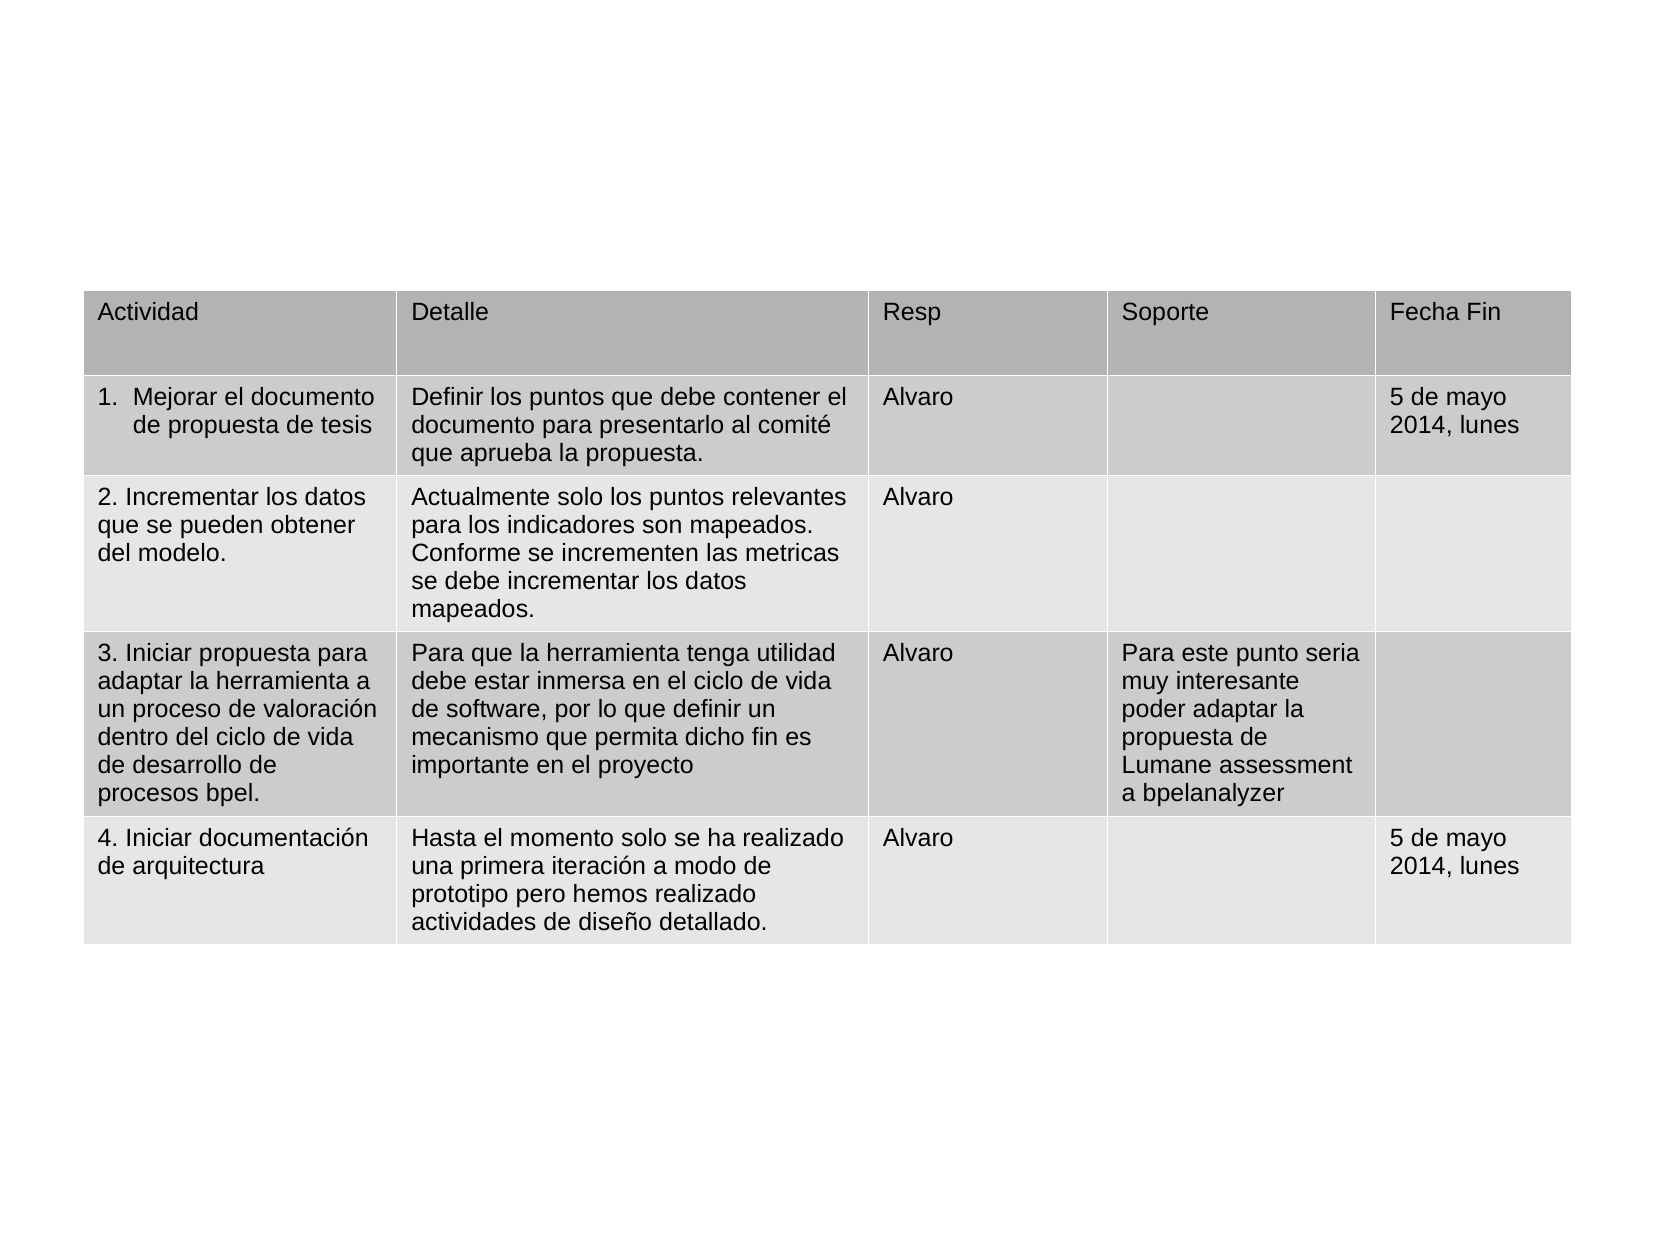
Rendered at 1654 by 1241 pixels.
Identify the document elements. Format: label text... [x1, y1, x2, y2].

table_cell 2. Incrementar los datos que se pueden obtener del modelo. [84, 476, 396, 631]
table_cell [1108, 817, 1375, 944]
table_cell Alvaro [869, 376, 1107, 475]
table_header Soporte [1108, 291, 1375, 375]
table_cell Mejorar el documento de propuesta de tesis [84, 376, 396, 475]
table_cell Para este punto seria muy interesante poder adaptar la propuesta de Lumane assessment a bpelanalyzer [1108, 632, 1375, 816]
table_header Resp [869, 291, 1107, 375]
table_cell Alvaro [869, 817, 1107, 944]
table_cell 5 de mayo 2014, lunes [1376, 376, 1571, 475]
table_cell 5 de mayo 2014, lunes [1376, 817, 1571, 944]
table_cell [1376, 632, 1571, 816]
table_header Fecha Fin [1376, 291, 1571, 375]
table_cell Actualmente solo los puntos relevantes para los indicadores son mapeados. Conforme se incrementen las metricas se debe incrementar los datos mapeados. [397, 476, 868, 631]
table_header Detalle [397, 291, 868, 375]
table_cell [1108, 476, 1375, 631]
table_cell Para que la herramienta tenga utilidad debe estar inmersa en el ciclo de vida de software, por lo que definir un mecanismo que permita dicho fin es importante en el proyecto [397, 632, 868, 816]
table_cell [1376, 476, 1571, 631]
table_cell 4. Iniciar documentación de arquitectura [84, 817, 396, 944]
table_cell Alvaro [869, 476, 1107, 631]
table_cell Alvaro [869, 632, 1107, 816]
table_cell 3. Iniciar propuesta para adaptar la herramienta a un proceso de valoración dentro del ciclo de vida de desarrollo de procesos bpel. [84, 632, 396, 816]
table_cell [1108, 376, 1375, 475]
table_cell Definir los puntos que debe contener el documento para presentarlo al comité que aprueba la propuesta. [397, 376, 868, 475]
table_header Actividad [84, 291, 396, 375]
table_cell Hasta el momento solo se ha realizado una primera iteración a modo de prototipo pero hemos realizado actividades de diseño detallado. [397, 817, 868, 944]
